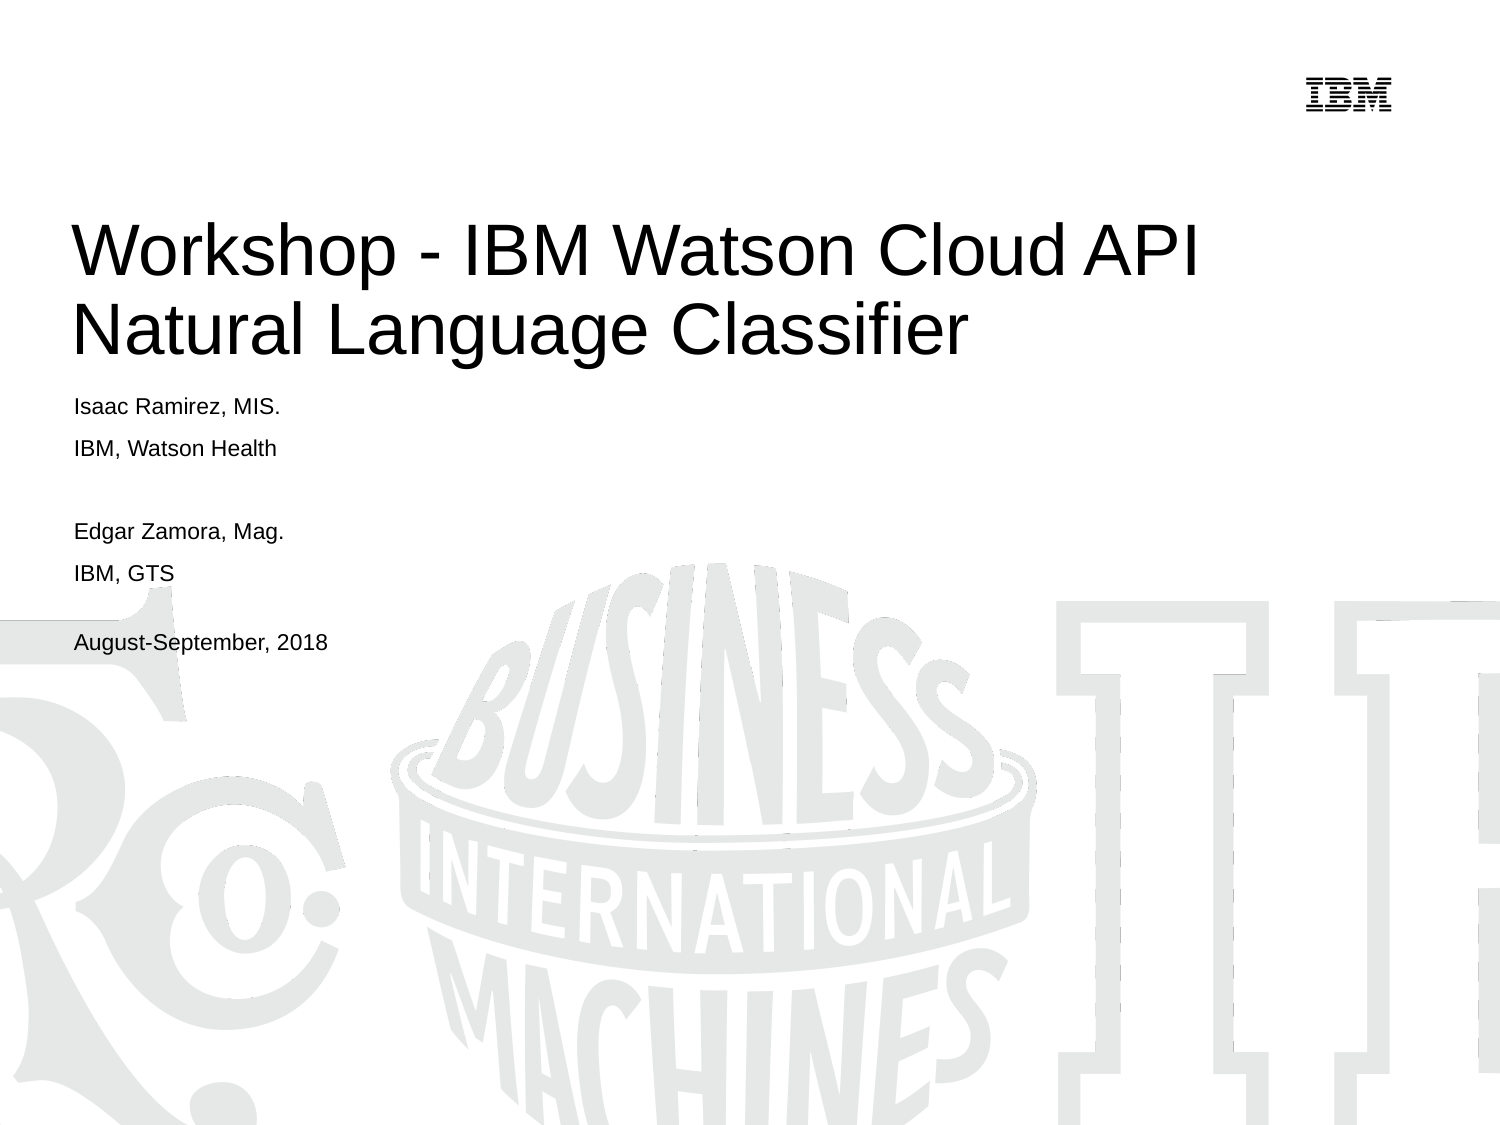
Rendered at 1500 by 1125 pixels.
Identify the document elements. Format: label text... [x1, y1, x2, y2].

title Workshop - IBM Watson Cloud API Natural Language Classifier [56, 205, 1447, 387]
picture [0, 0, 1500, 1125]
subtitle Isaac Ramirez, MIS. IBM, Watson Health Edgar Zamora, Mag. IBM, GTS August-September, 2018 [59, 383, 1334, 663]
